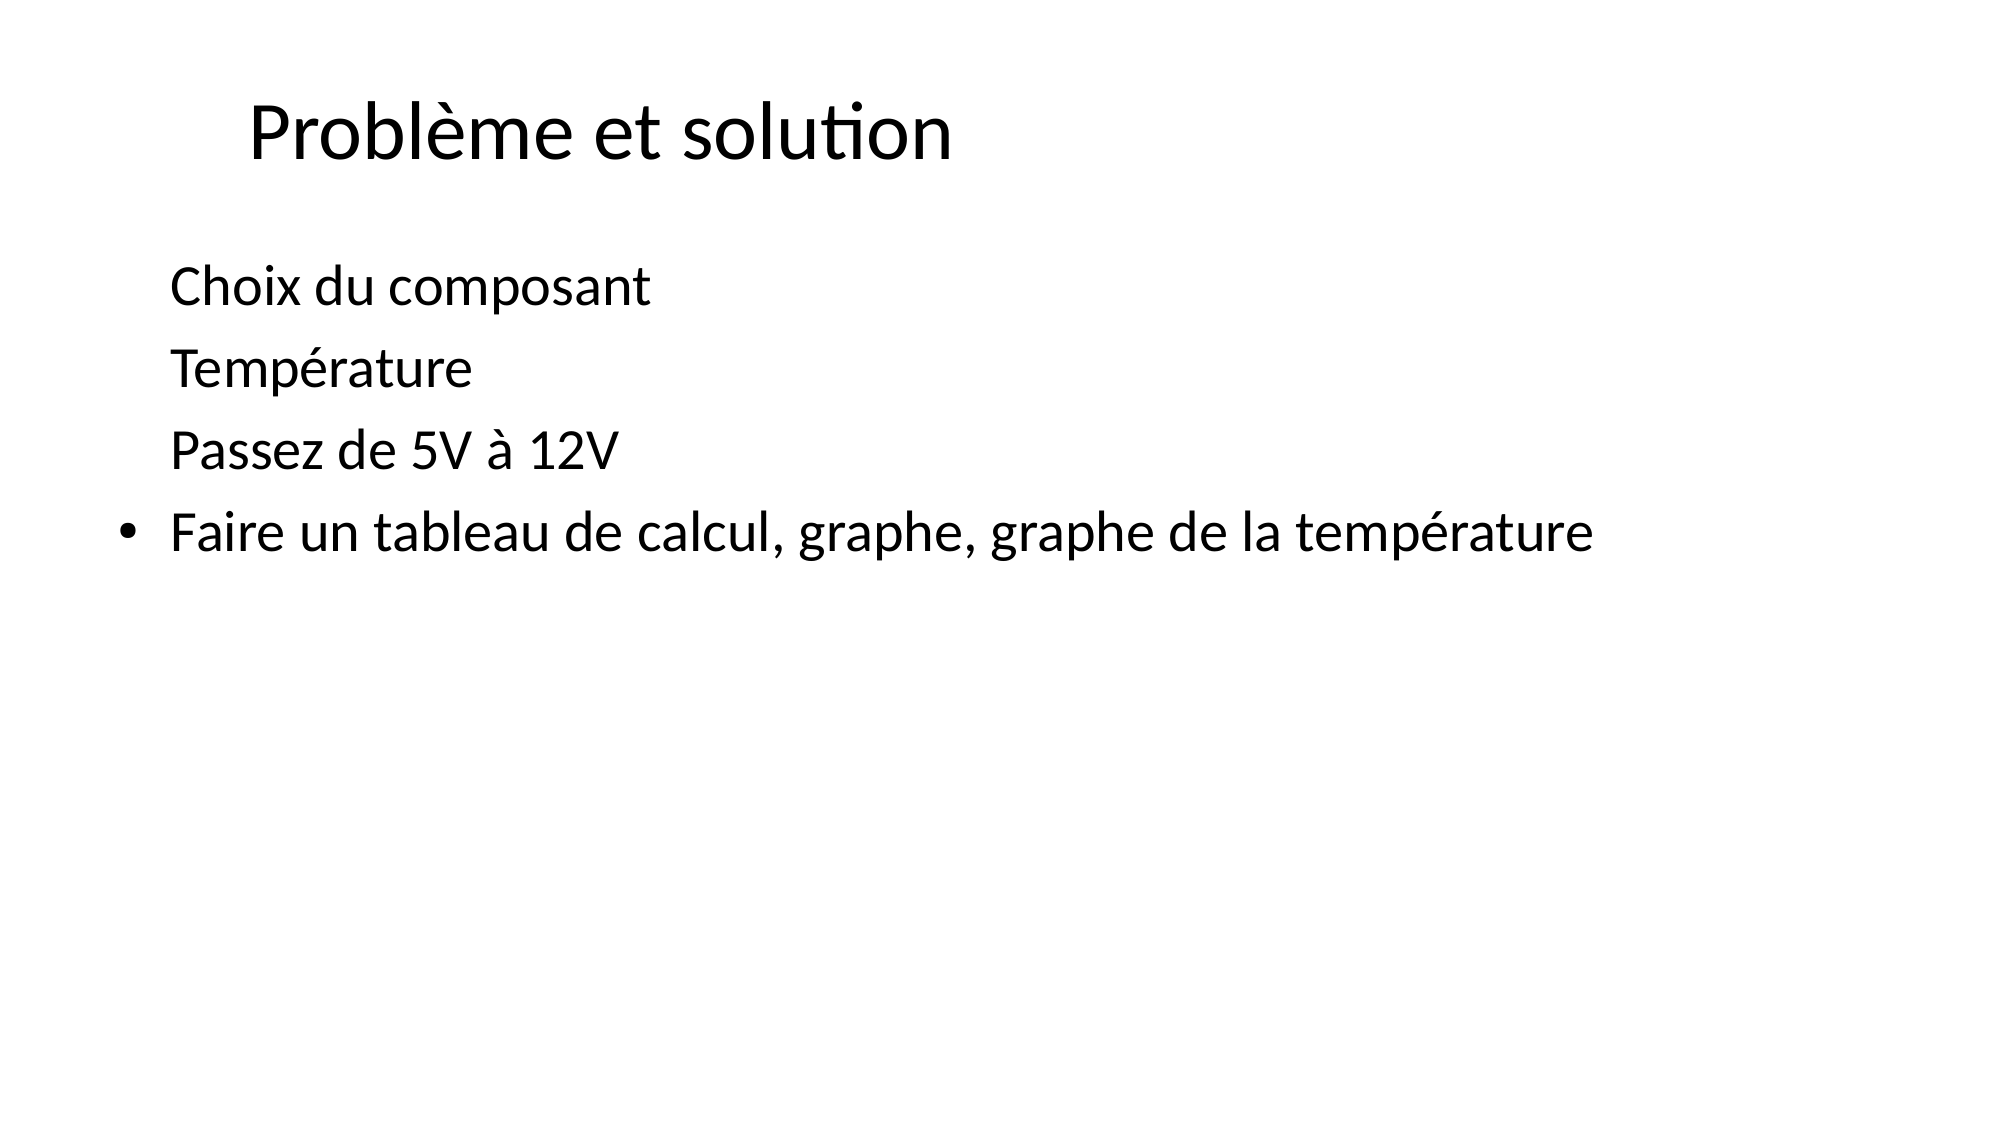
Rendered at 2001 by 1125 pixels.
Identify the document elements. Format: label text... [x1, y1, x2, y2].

list Choix du composant Température Passez de 5V à 12V Faire un tableau de calcul, graphe, graphe de la température [99, 263, 1900, 991]
title Problème et solution [248, 0, 1748, 263]
